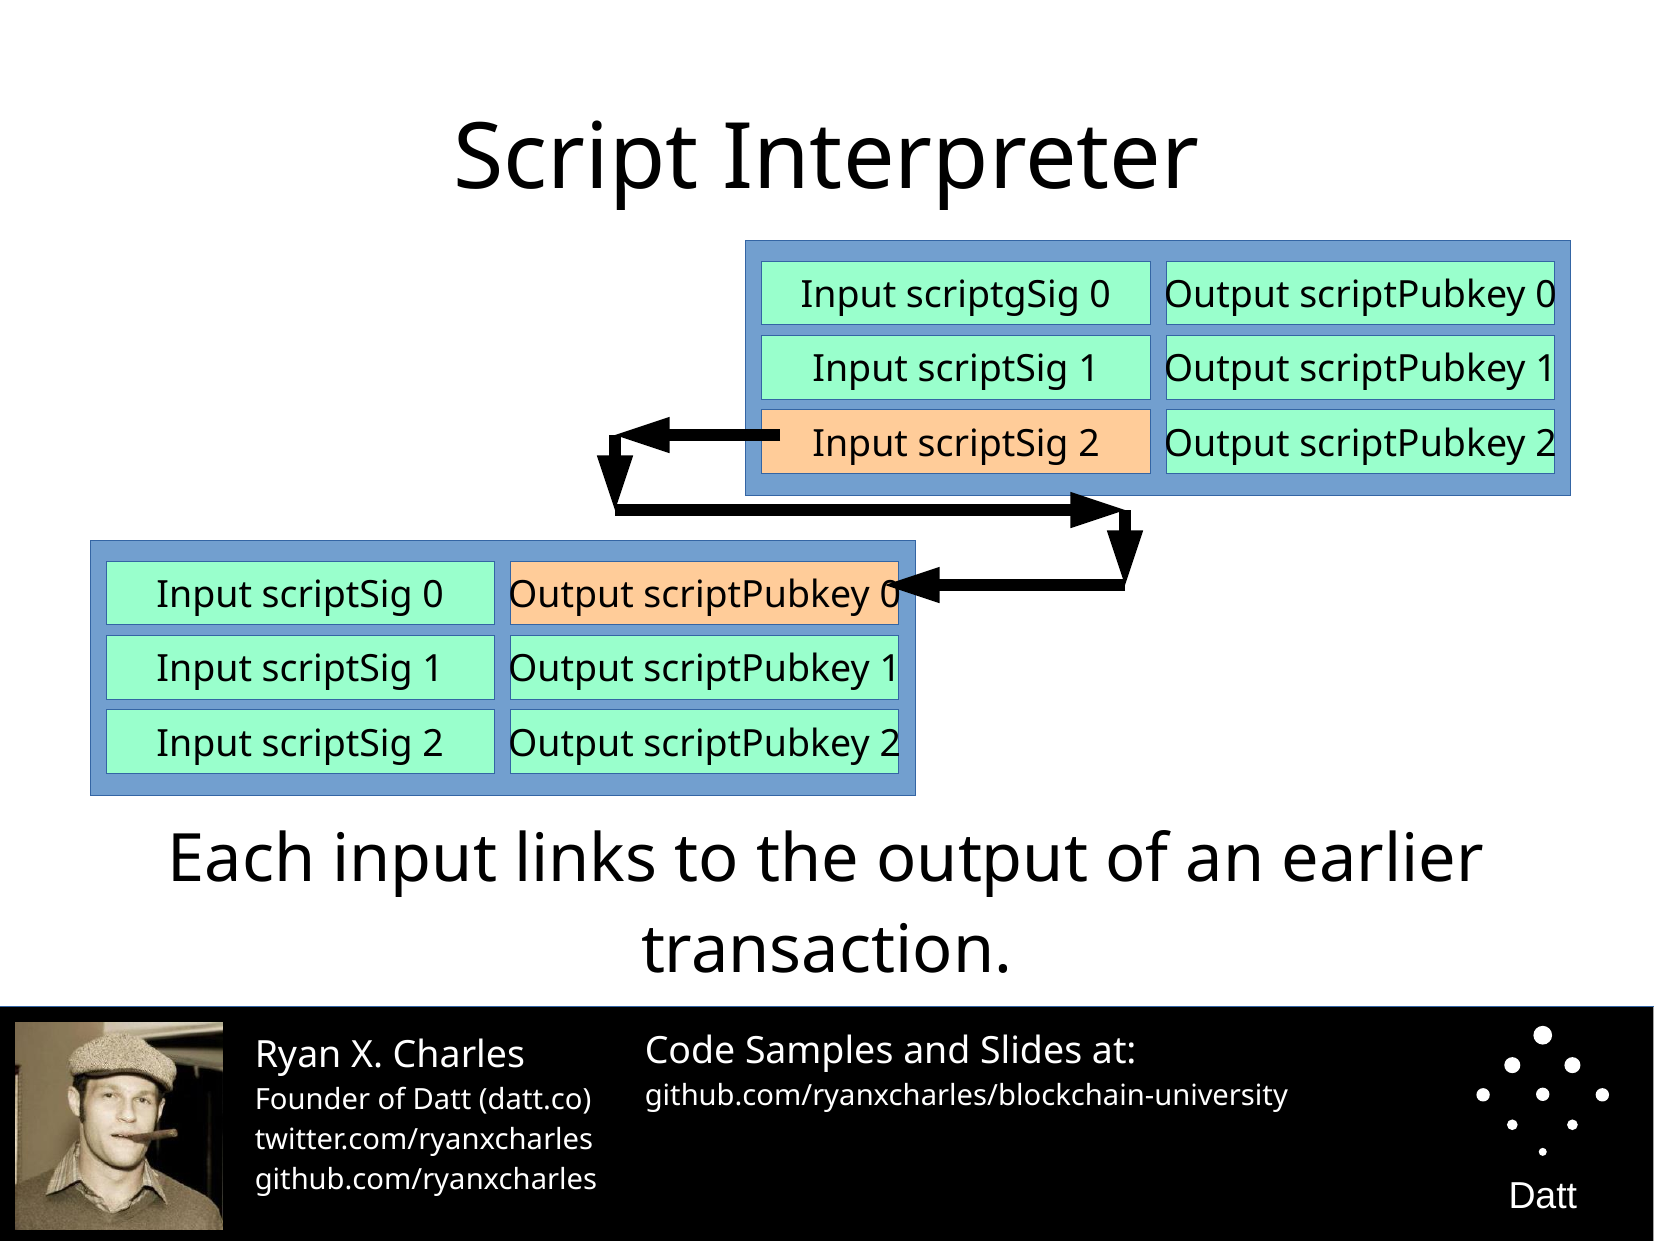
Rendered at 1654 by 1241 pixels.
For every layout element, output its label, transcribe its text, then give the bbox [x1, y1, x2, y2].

picture [15, 1022, 223, 1231]
text_box Input scriptgSig 0 [761, 261, 1151, 325]
text_box Input scriptSig 2 [761, 409, 1151, 474]
text_box [0, 1006, 1654, 1241]
text_box Output scriptPubkey 2 [510, 709, 899, 774]
subtitle Each input links to the output of an earlier transaction. [82, 810, 1571, 1010]
text_box Input scriptSig 0 [106, 561, 495, 625]
text_box Datt [1452, 1167, 1633, 1241]
text_box Output scriptPubkey 1 [510, 635, 899, 700]
text_box Code Samples and Slides at: github.com/ryanxcharles/blockchain-university [630, 1015, 1403, 1156]
text_box Output scriptPubkey 2 [1166, 409, 1555, 474]
picture [1475, 1023, 1611, 1159]
text_box Input scriptSig 1 [106, 635, 495, 700]
text_box Input scriptSig 1 [761, 335, 1151, 400]
text_box Input scriptSig 2 [106, 709, 495, 774]
text_box Ryan X. Charles Founder of Datt (datt.co) twitter.com/ryanxcharles github.com/ryanxcharles [240, 1020, 976, 1241]
text_box Output scriptPubkey 0 [510, 561, 899, 625]
text_box [745, 240, 1571, 496]
text_box [90, 540, 916, 796]
text_box Output scriptPubkey 0 [1166, 261, 1555, 325]
text_box Output scriptPubkey 1 [1166, 335, 1555, 400]
title Script Interpreter [82, 49, 1571, 257]
